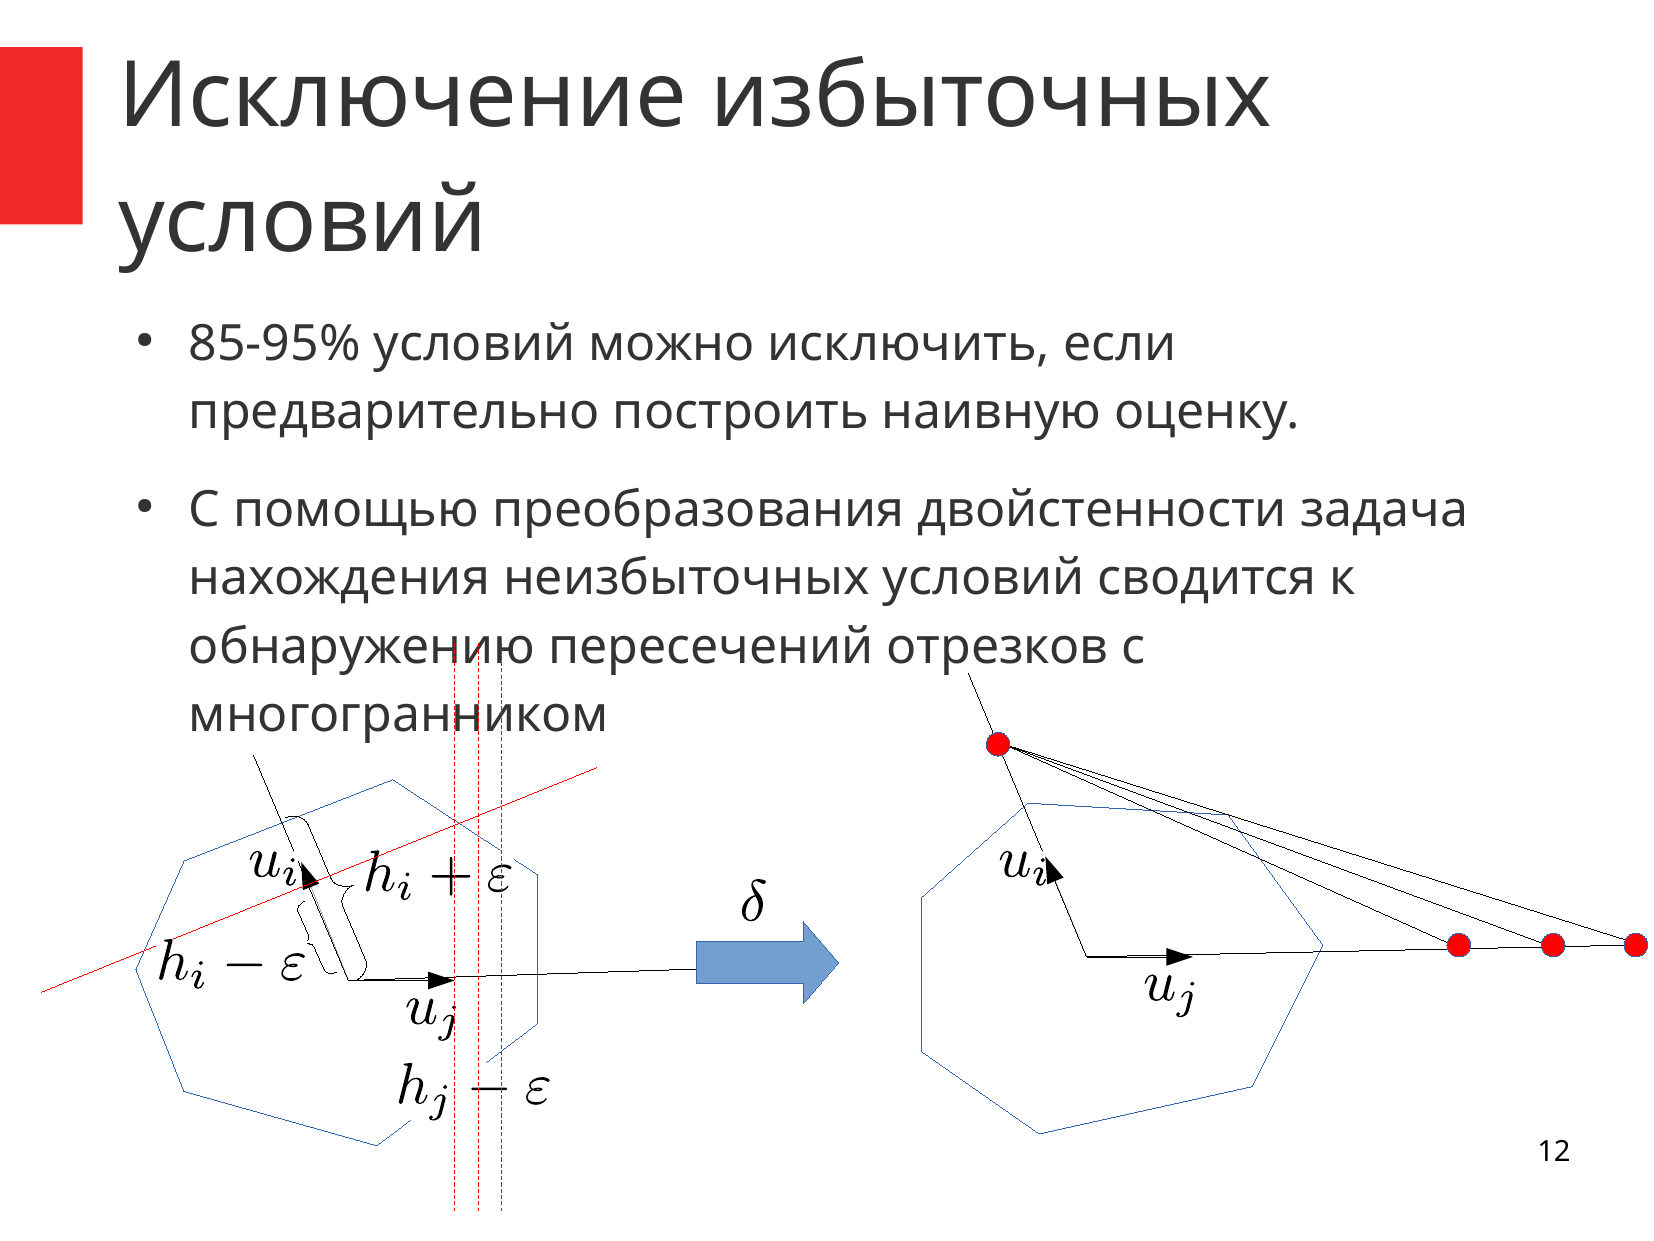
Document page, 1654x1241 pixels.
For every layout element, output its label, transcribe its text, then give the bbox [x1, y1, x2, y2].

text_box [1446, 933, 1471, 957]
text_box [921, 803, 1323, 1134]
text_box [986, 732, 1010, 757]
list 85-95% условий можно исключить, если предварительно построить наивную оценку. С помощью преобразования двойстенности задача нахождения неизбыточных условий сводится к обнаружению пересечений отрезков с многогранником [118, 307, 1536, 1027]
text_box [135, 779, 552, 1146]
text_box [1541, 933, 1566, 957]
text_box [696, 921, 839, 1004]
title Исключение избыточных условий [118, 45, 1571, 261]
text_box [1624, 933, 1648, 957]
text_box [739, 879, 768, 922]
